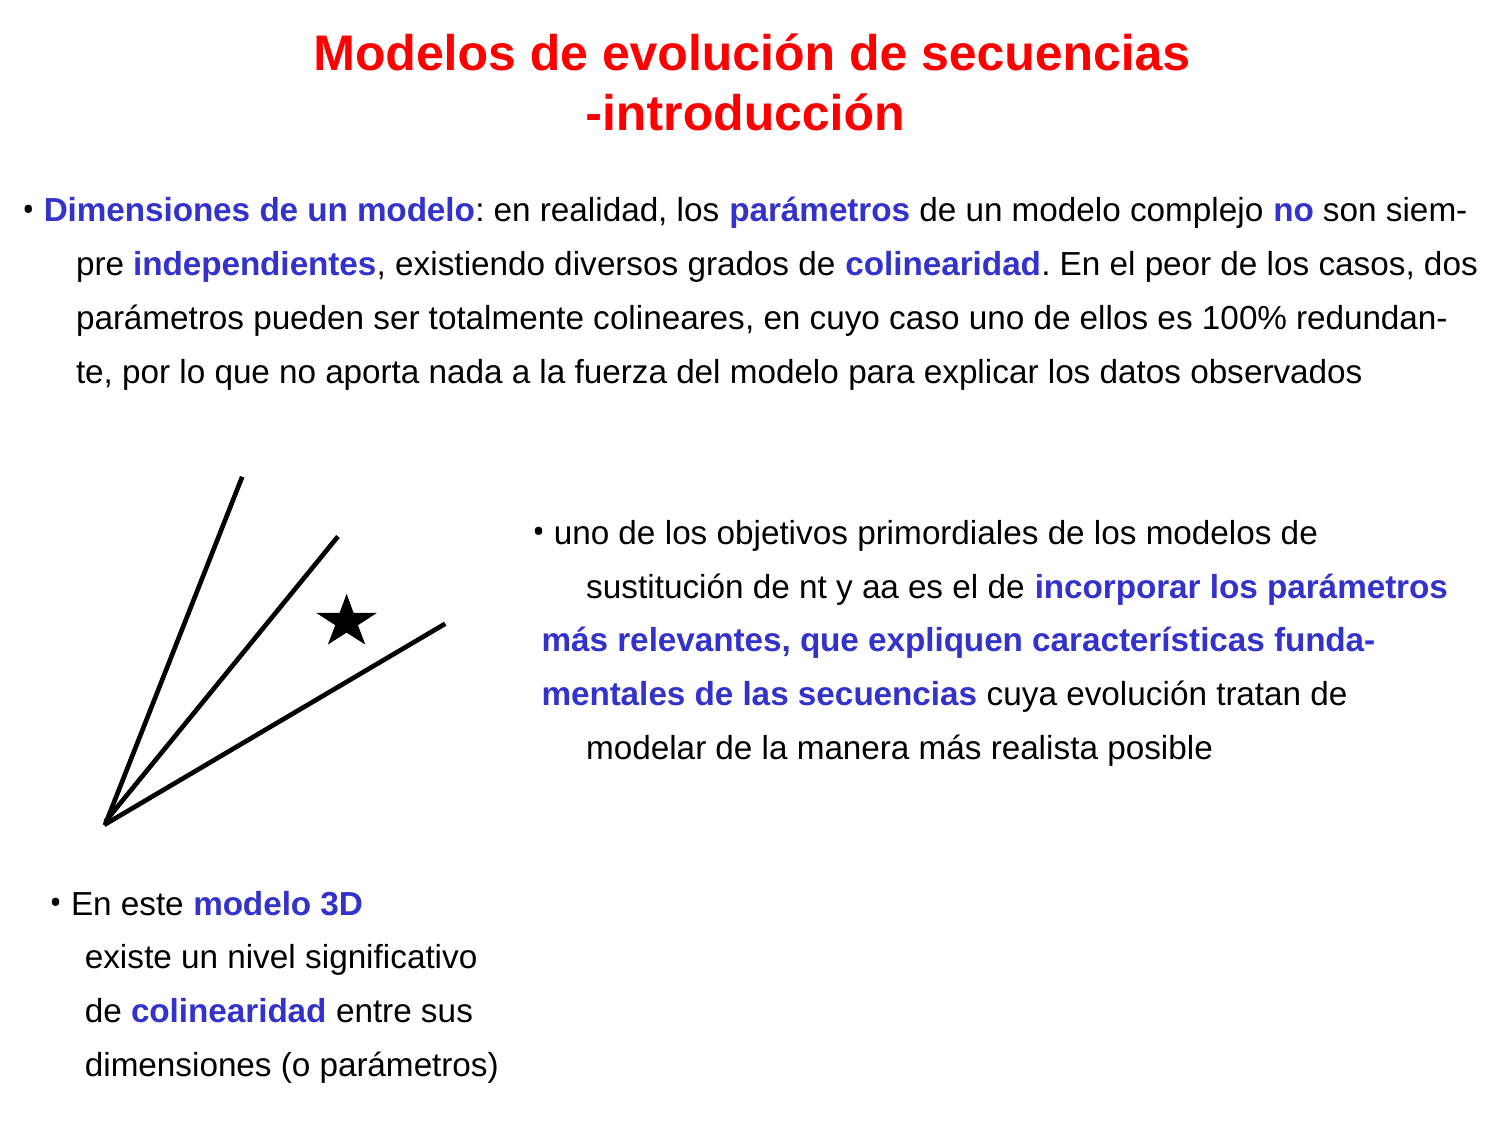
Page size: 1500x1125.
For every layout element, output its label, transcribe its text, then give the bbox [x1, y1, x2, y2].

text_box Dimensiones de un modelo: en realidad, los parámetros de un modelo complejo no son siem- pre independientes, existiendo diversos grados de colinearidad. En el peor de los casos, dos parámetros pueden ser totalmente colineares, en cuyo caso uno de ellos es 100% redundan- te, por lo que no aporta nada a la fuerza del modelo para explicar los datos observados [7, 166, 1494, 398]
text_box [319, 596, 375, 643]
text_box En este modelo 3D existe un nivel significativo de colinearidad entre sus dimensiones (o parámetros) [34, 860, 515, 1092]
text_box Modelos de evolución de secuencias -introducción [298, 13, 1206, 149]
text_box uno de los objetivos primordiales de los modelos de sustitución de nt y aa es el de incorporar los parámetros más relevantes, que expliquen características funda- mentales de las secuencias cuya evolución tratan de modelar de la manera más realista posible [517, 489, 1473, 775]
